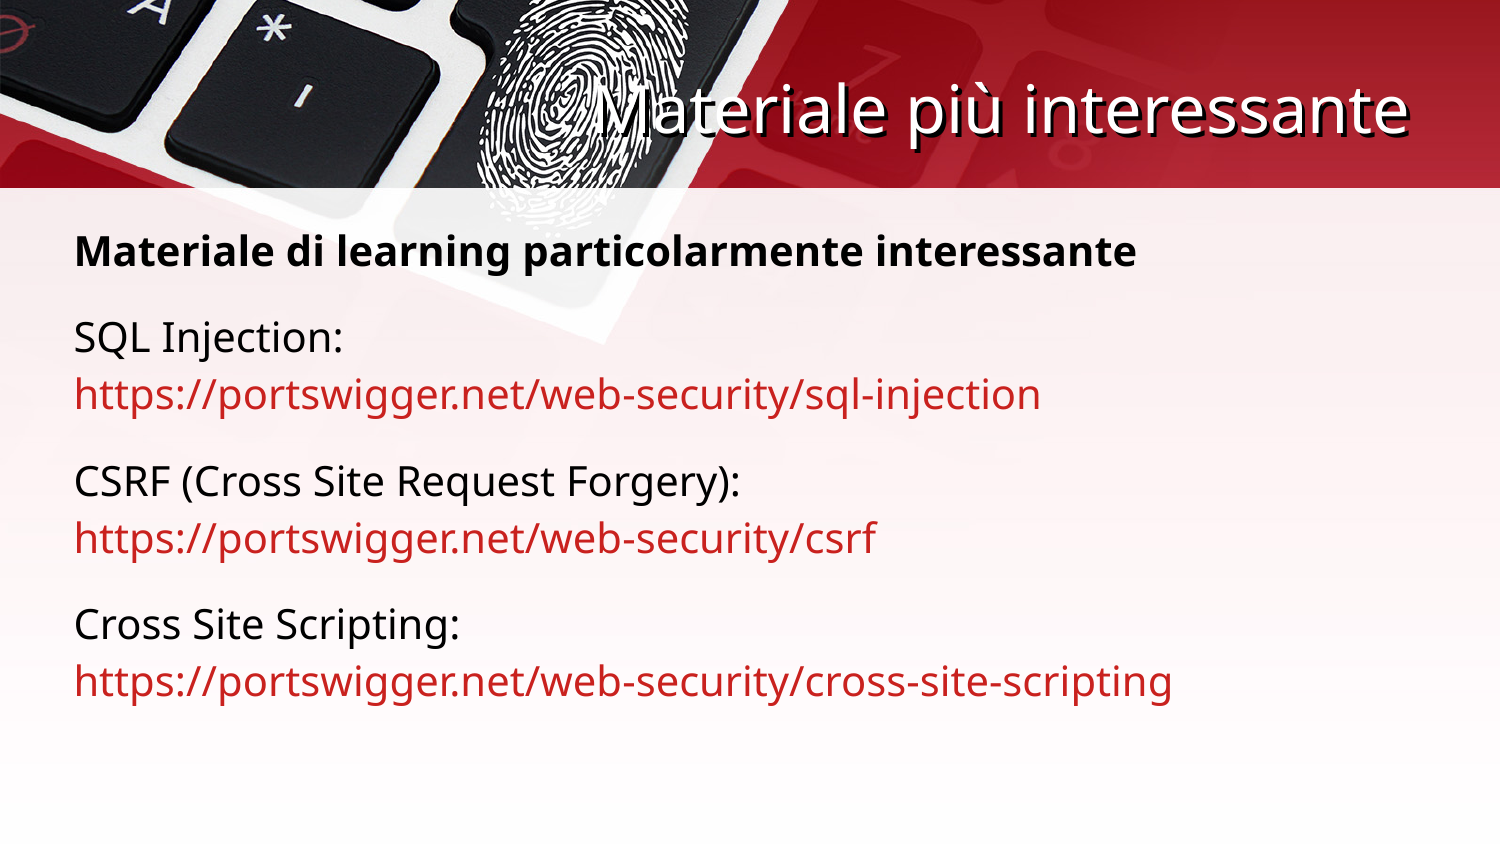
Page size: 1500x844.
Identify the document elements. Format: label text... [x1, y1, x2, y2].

list Materiale di learning particolarmente interessante SQL Injection: https://portswigger.net/web-security/sql-injection CSRF (Cross Site Request Forgery): https://portswigger.net/web-security/csrf Cross Site Scripting: https://portswigger.net/web-security/cross-site-scripting [73, 221, 1418, 789]
picture [0, 0, 1500, 844]
title Materiale più interessante [73, 46, 1427, 168]
